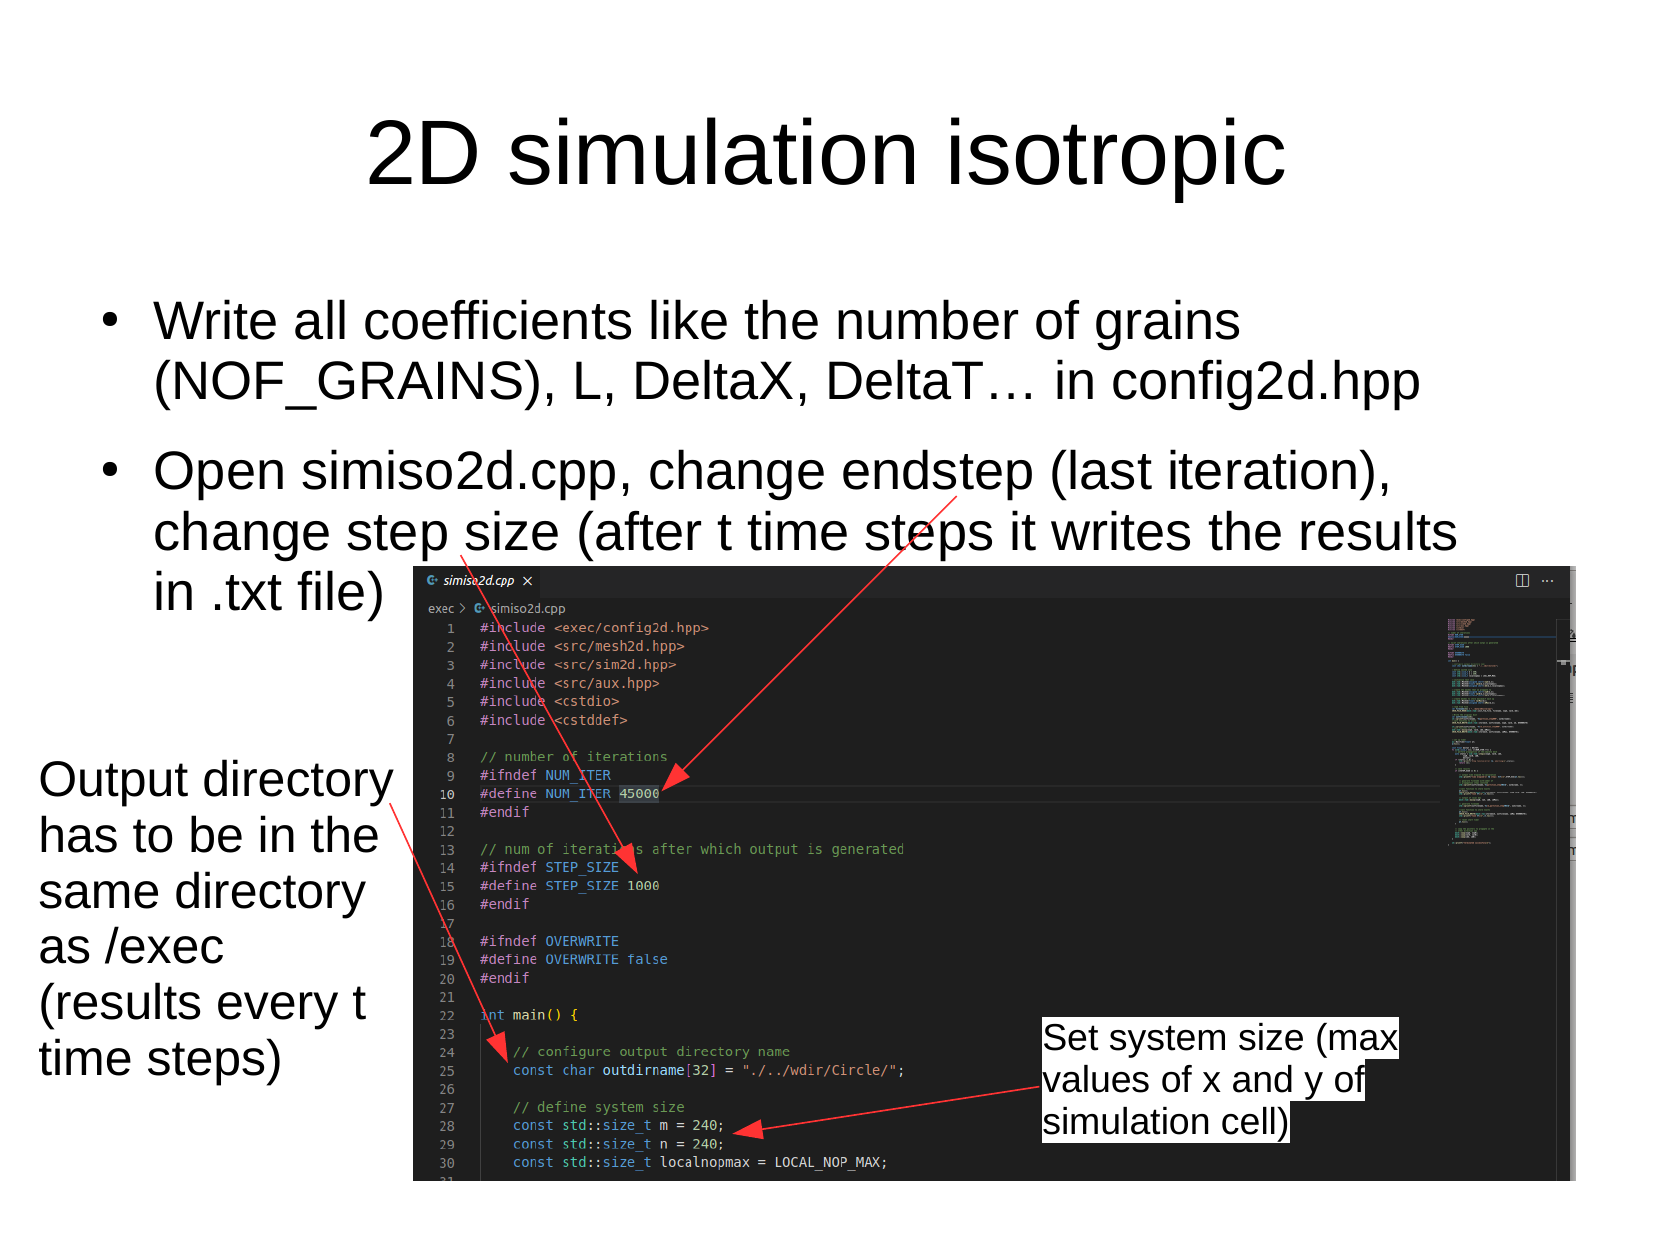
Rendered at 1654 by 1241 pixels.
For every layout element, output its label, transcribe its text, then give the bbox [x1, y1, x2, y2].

title 2D simulation isotropic [82, 49, 1571, 257]
text_box Set system size (max values of x and y of simulation cell) [1027, 1009, 1501, 1151]
text_box Output directory has to be in the same directory as /exec (results every t time steps) [23, 744, 414, 1205]
list Write all coefficients like the number of grains (NOF_GRAINS), L, DeltaX, DeltaT… in config2d.hpp Open simiso2d.cpp, change endstep (last iteration), change step size (after t time steps it writes the results in .txt file) [82, 290, 1571, 744]
picture [413, 566, 1576, 1181]
